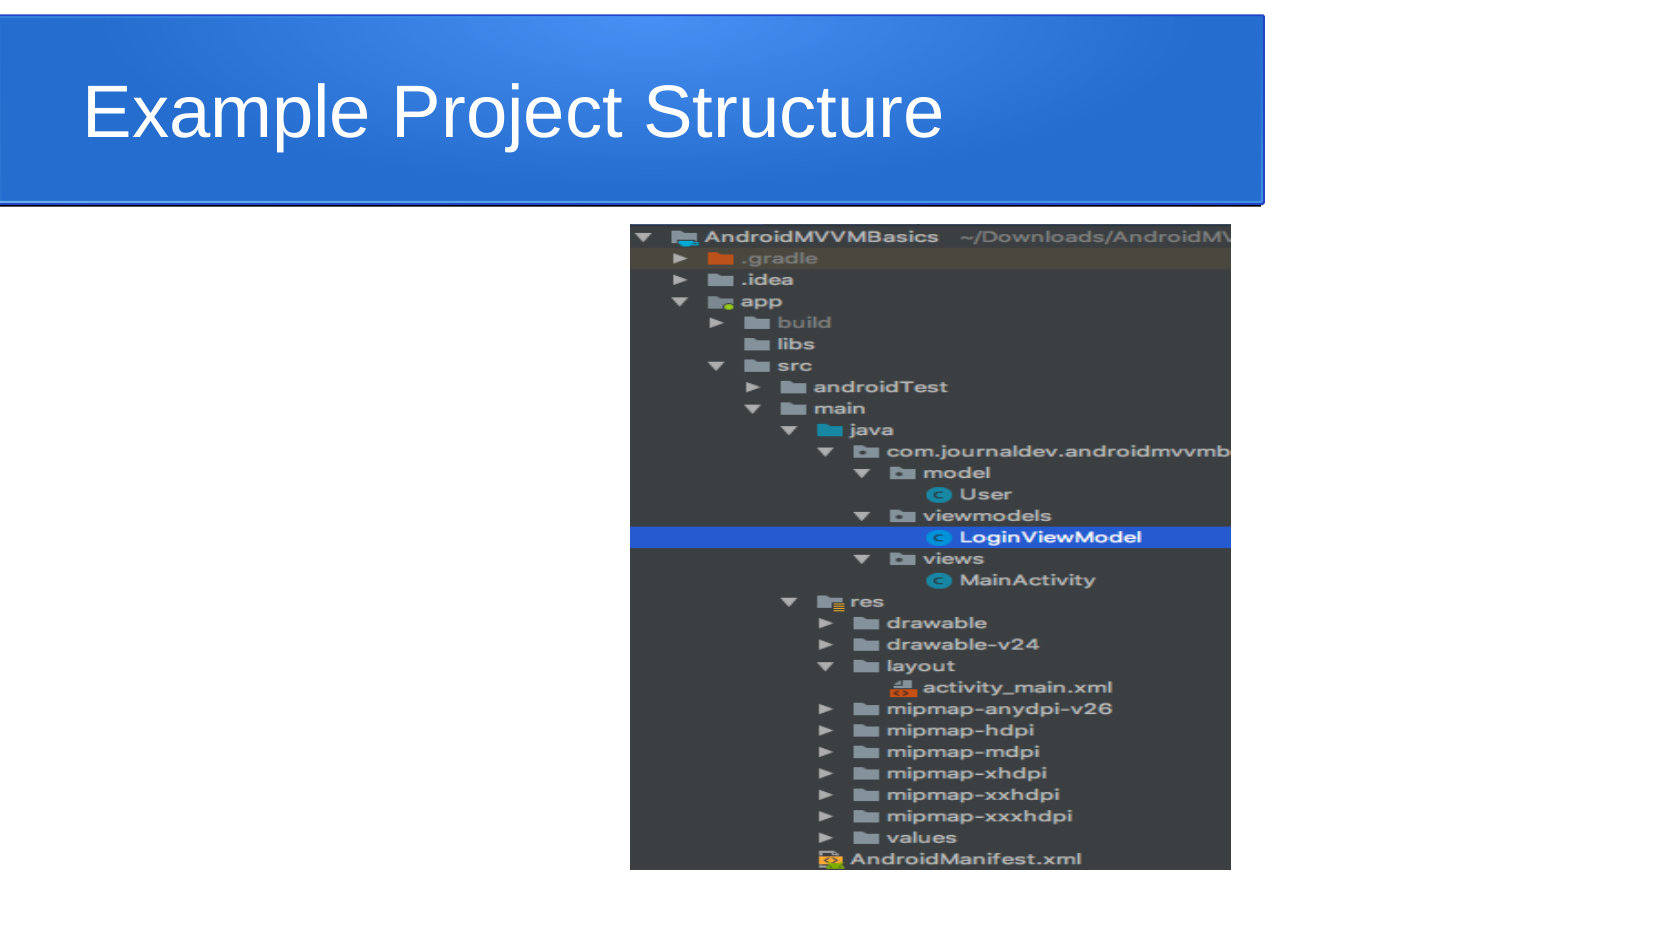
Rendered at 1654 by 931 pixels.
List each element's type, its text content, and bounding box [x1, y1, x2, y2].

picture [630, 224, 1231, 871]
title Example Project Structure [82, 35, 1235, 189]
